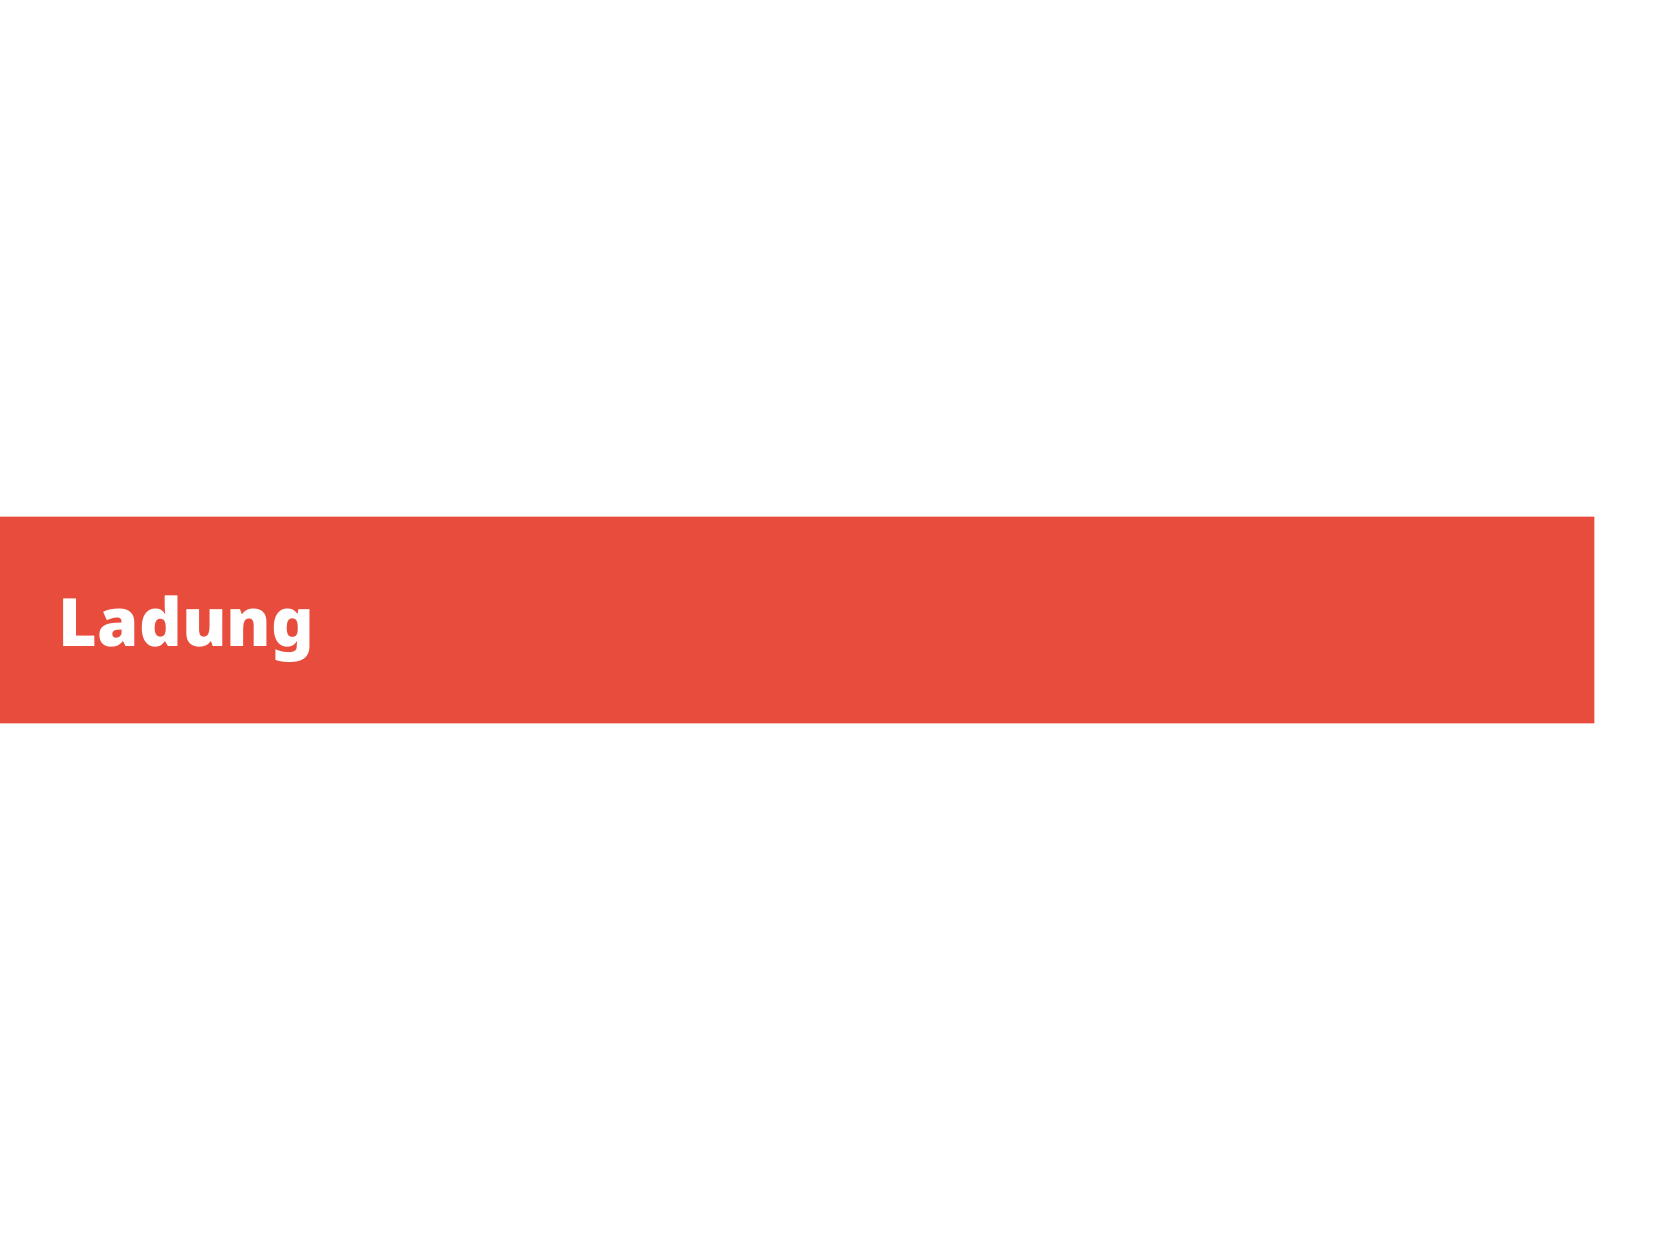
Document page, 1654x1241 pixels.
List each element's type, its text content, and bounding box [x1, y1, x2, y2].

title Ladung [59, 546, 1595, 694]
